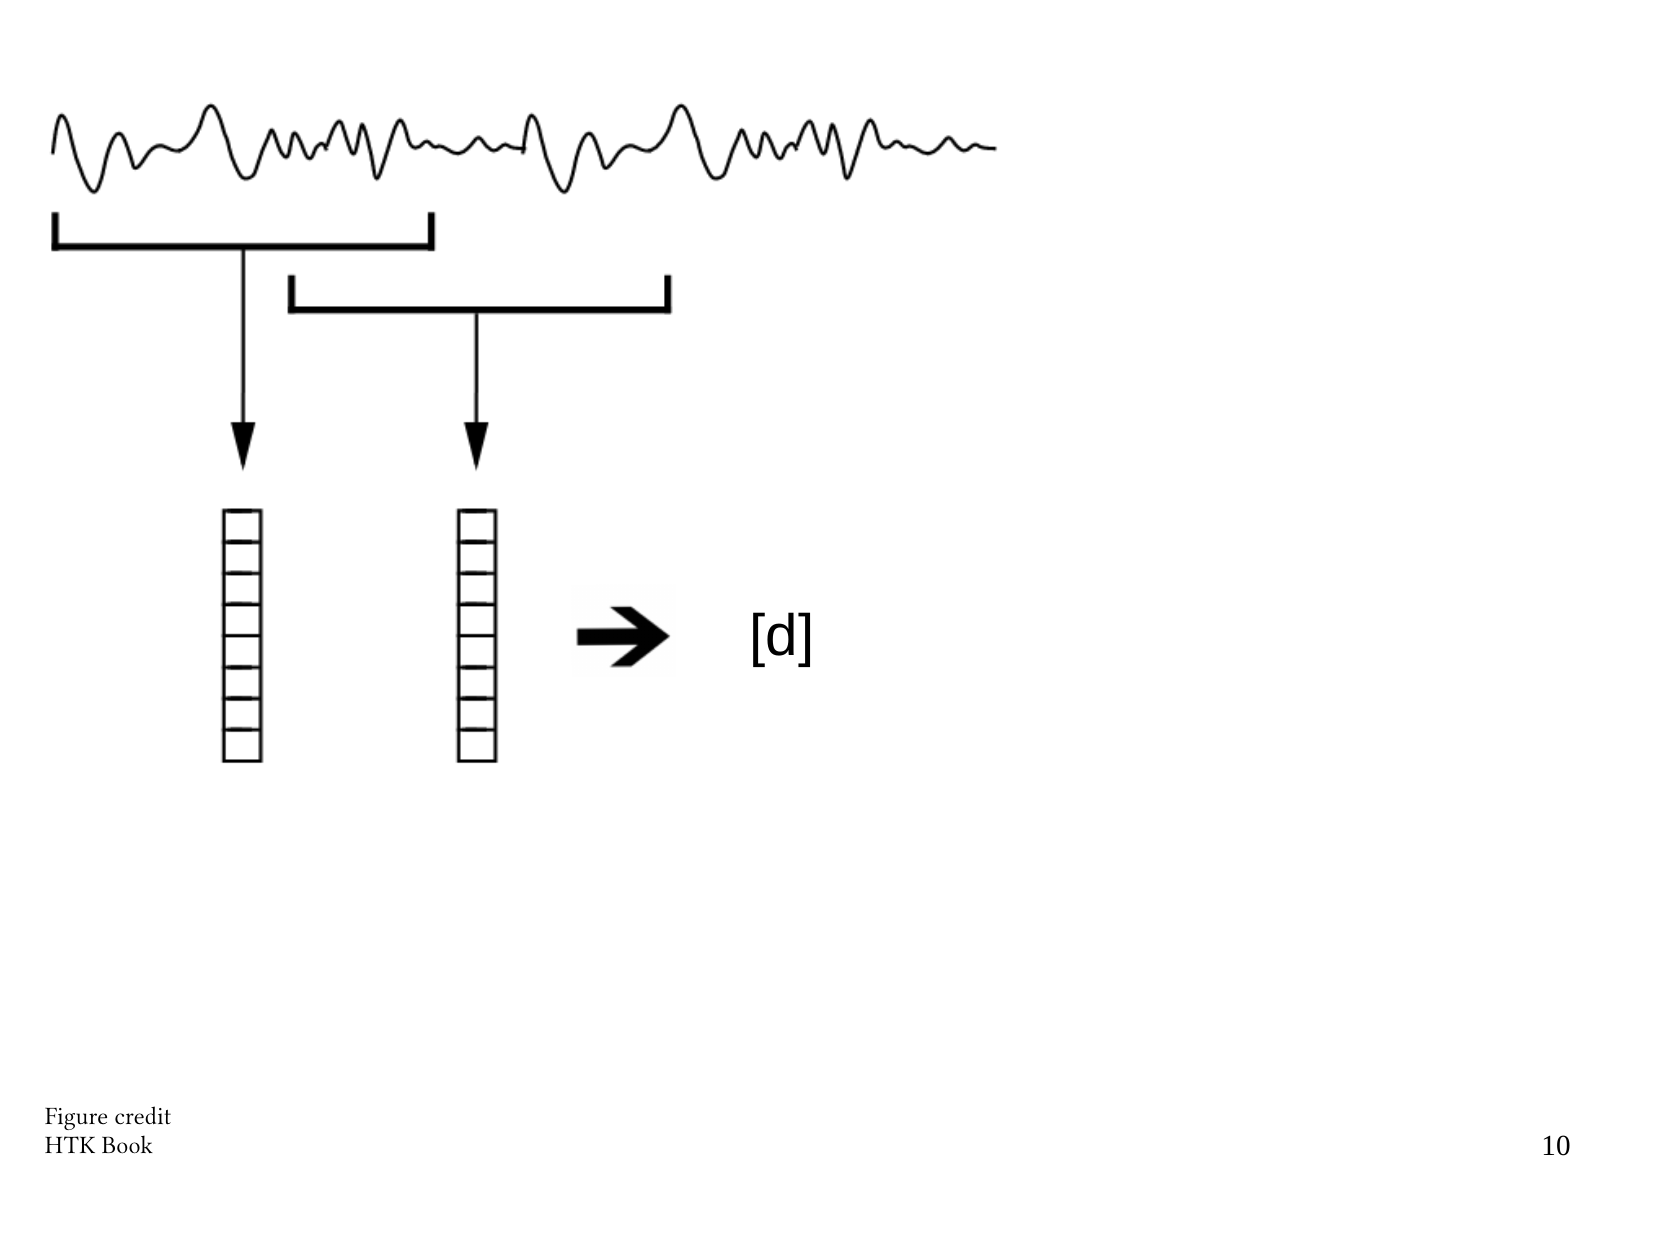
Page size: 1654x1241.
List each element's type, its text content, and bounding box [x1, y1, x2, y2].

text_box Figure credit HTK Book [30, 1095, 187, 1167]
subtitle FEATURE EXTRACTION - Sliding window feature extraction GMM MONOPHONE TRAINING GMM TRIPHONE TRAINING DNN TRAINING DECODING [60, 72, 1549, 1216]
text_box [d] [735, 595, 830, 676]
picture [6, 20, 1051, 826]
